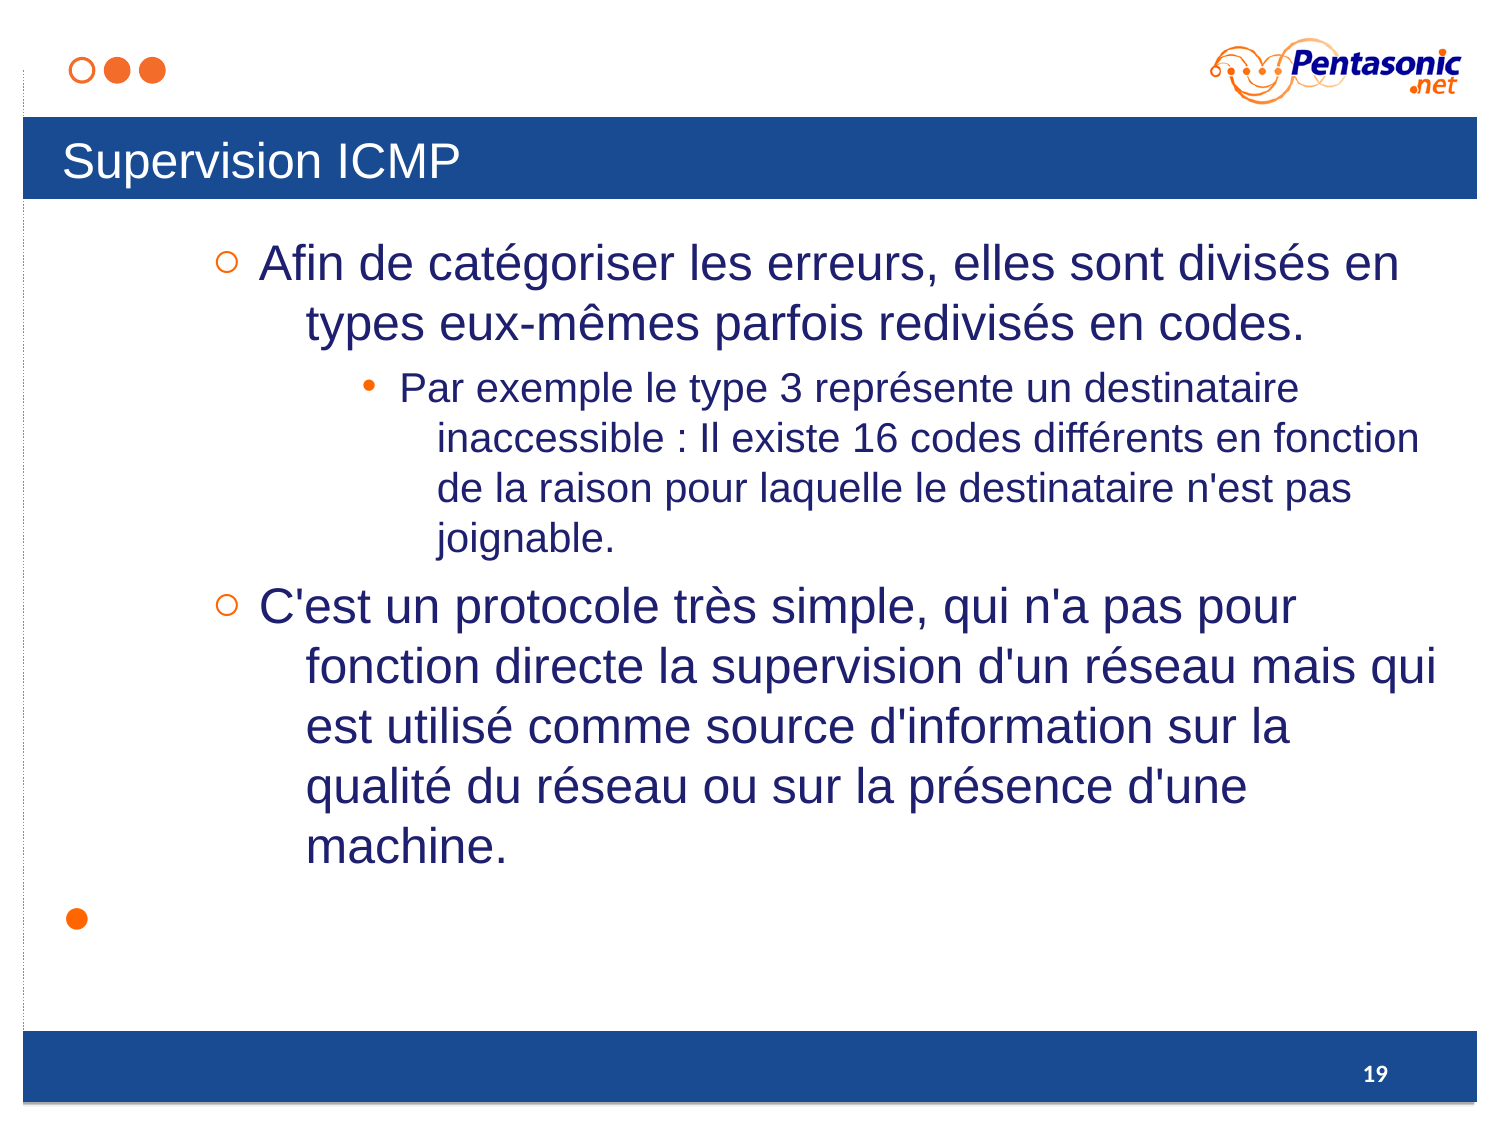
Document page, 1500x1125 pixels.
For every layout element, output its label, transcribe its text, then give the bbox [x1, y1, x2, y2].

title Supervision ICMP [46, 117, 1454, 200]
list Afin de catégoriser les erreurs, elles sont divisés en types eux-mêmes parfois redivisés en codes. Par exemple le type 3 représente un destinataire inaccessible : Il existe 16 codes différents en fonction de la raison pour laquelle le destinataire n'est pas joignable. C'est un protocole très simple, qui n'a pas pour fonction directe la supervision d'un réseau mais qui est utilisé comme source d'information sur la qualité du réseau ou sur la présence d'une machine. [46, 222, 1454, 1008]
text_box 19 [1347, 1042, 1477, 1103]
